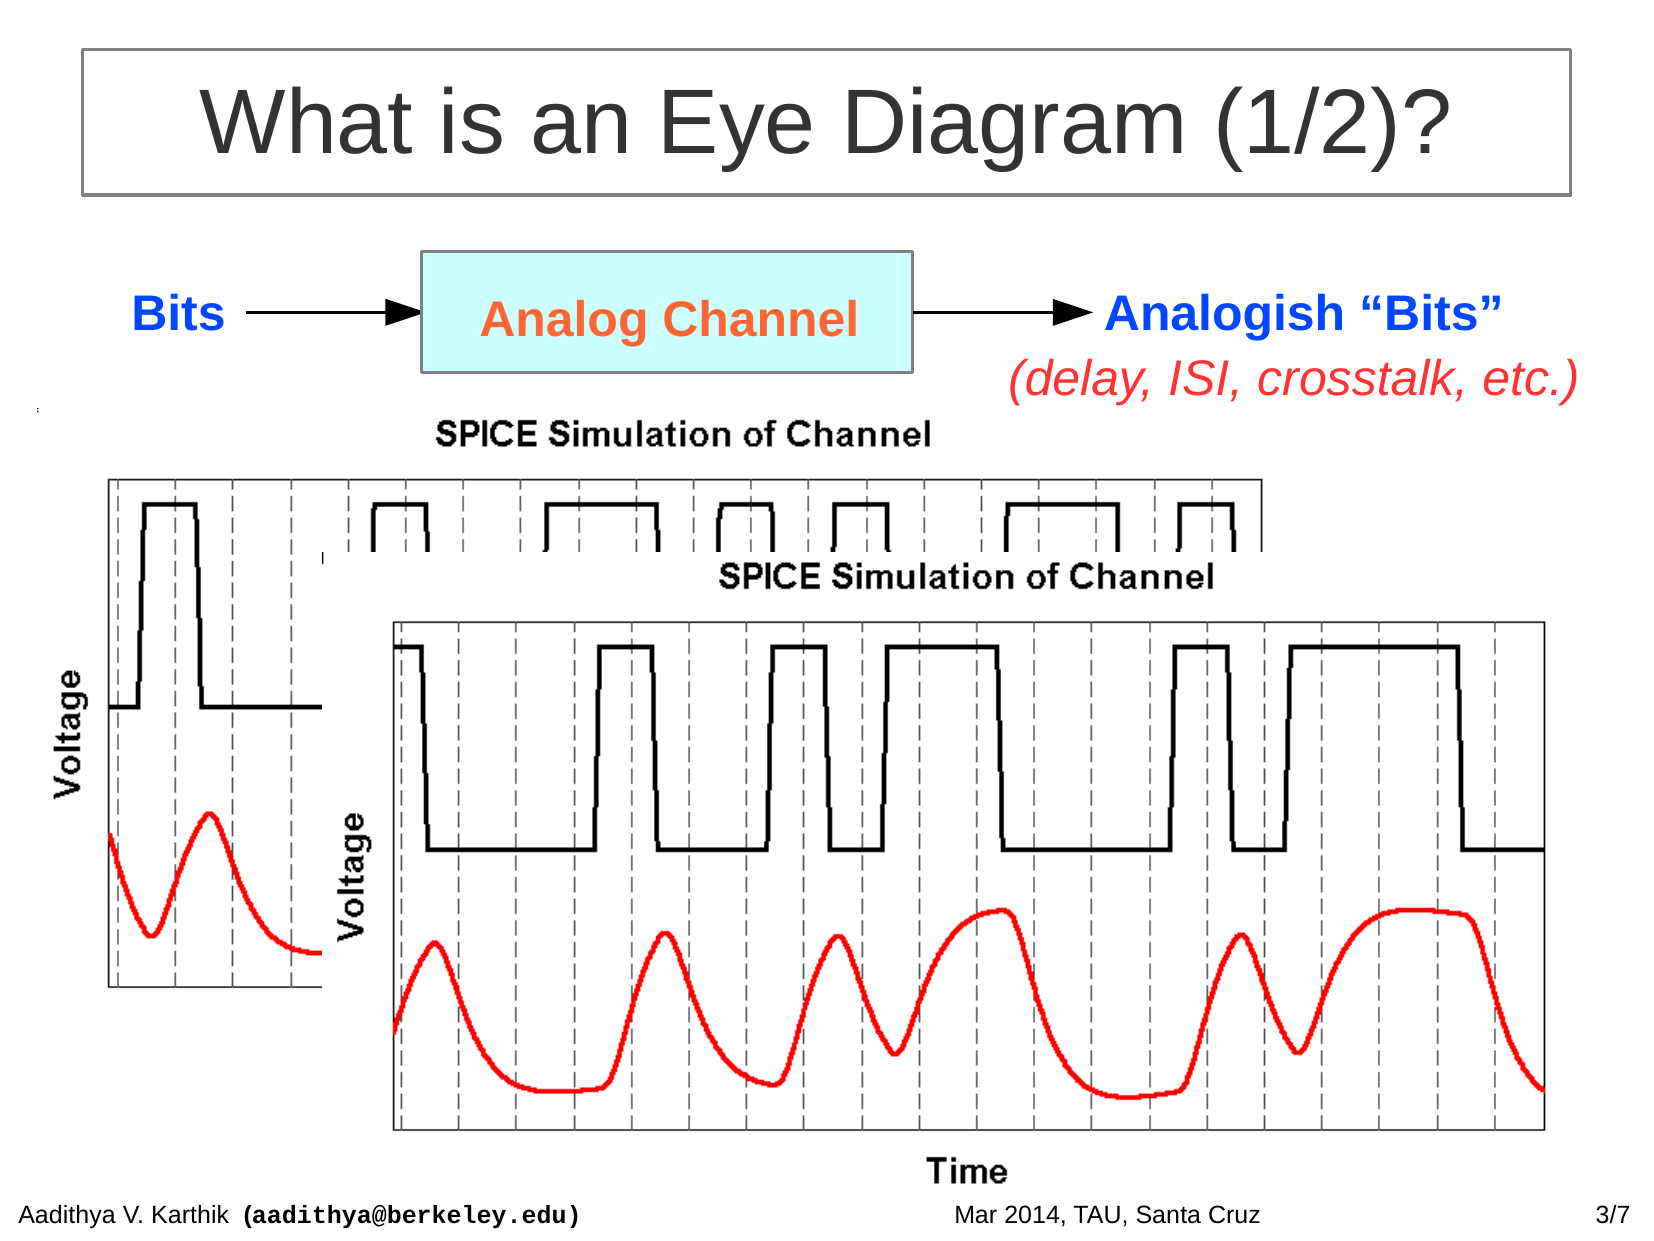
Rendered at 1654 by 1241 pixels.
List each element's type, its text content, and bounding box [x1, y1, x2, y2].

title What is an Eye Diagram (1/2)? [82, 49, 1571, 196]
text_box Bits [105, 277, 252, 349]
text_box Analogish “Bits” [1079, 277, 1529, 342]
text_box (delay, ISI, crosstalk, etc.) [979, 342, 1610, 414]
text_box [421, 251, 913, 373]
text_box Analog Channel [432, 278, 907, 349]
picture [37, 408, 1578, 1193]
